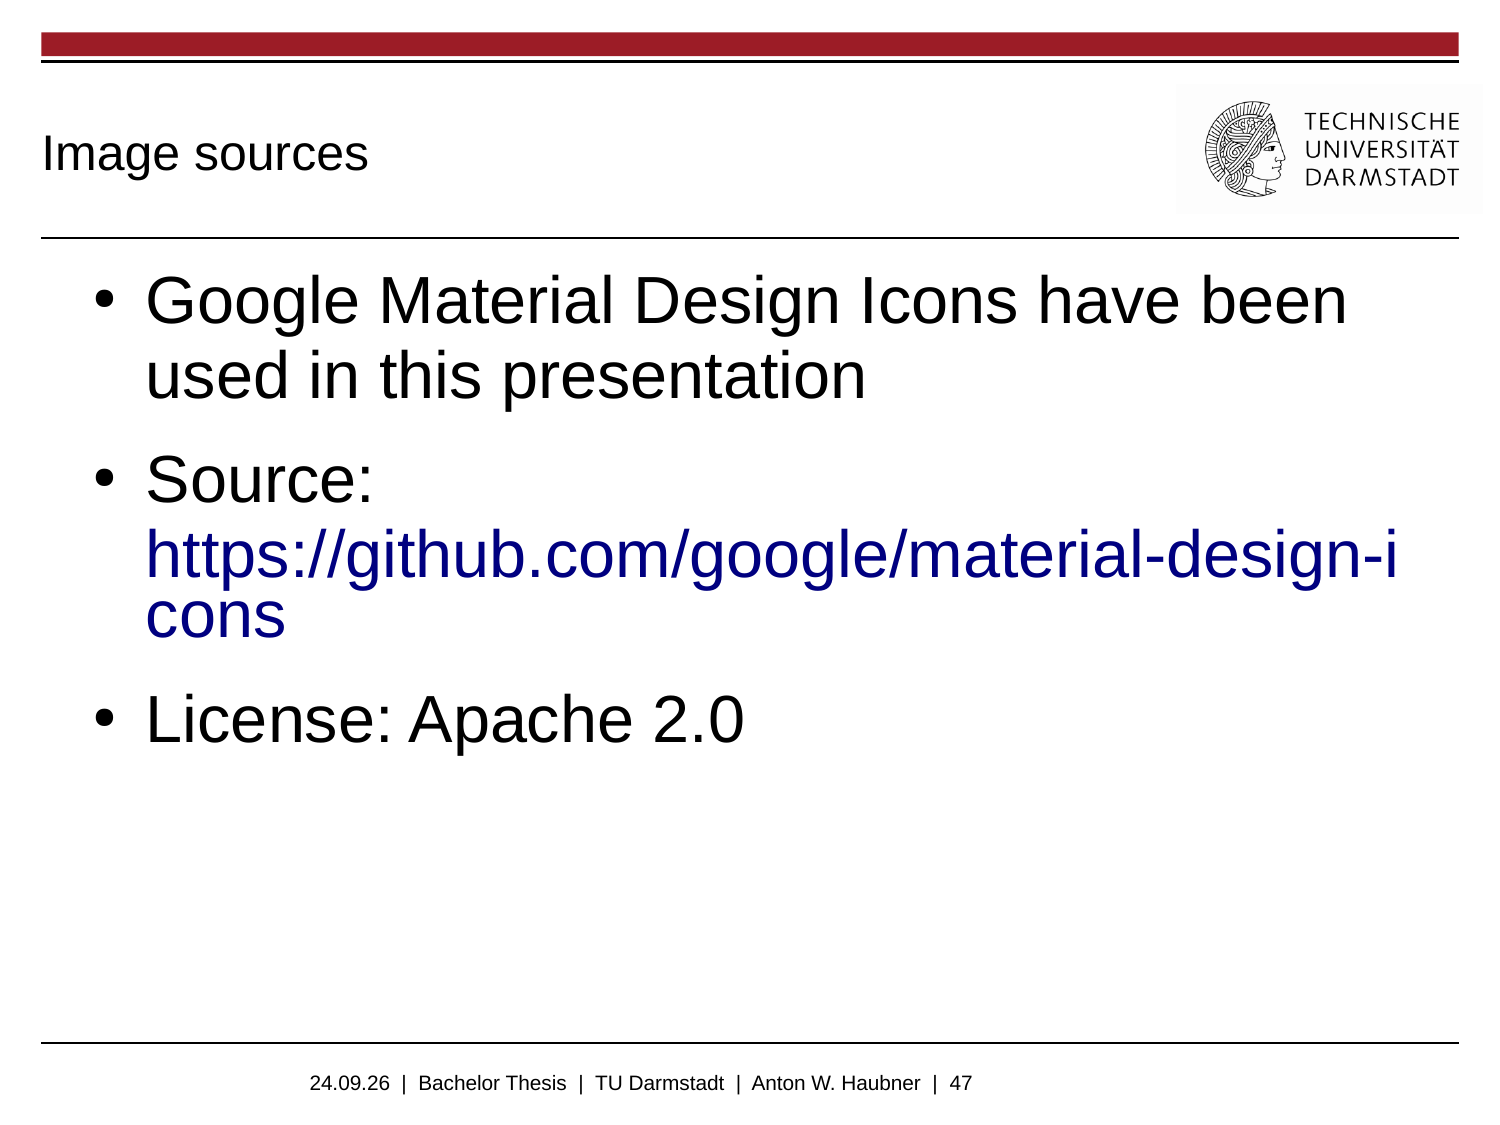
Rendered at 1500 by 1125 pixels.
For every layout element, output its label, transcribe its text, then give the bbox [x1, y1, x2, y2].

title Image sources [41, 78, 1131, 229]
list Google Material Design Icons have been used in this presentation Source: https://github.com/google/material-design-icons License: Apache 2.0 [75, 263, 1425, 916]
